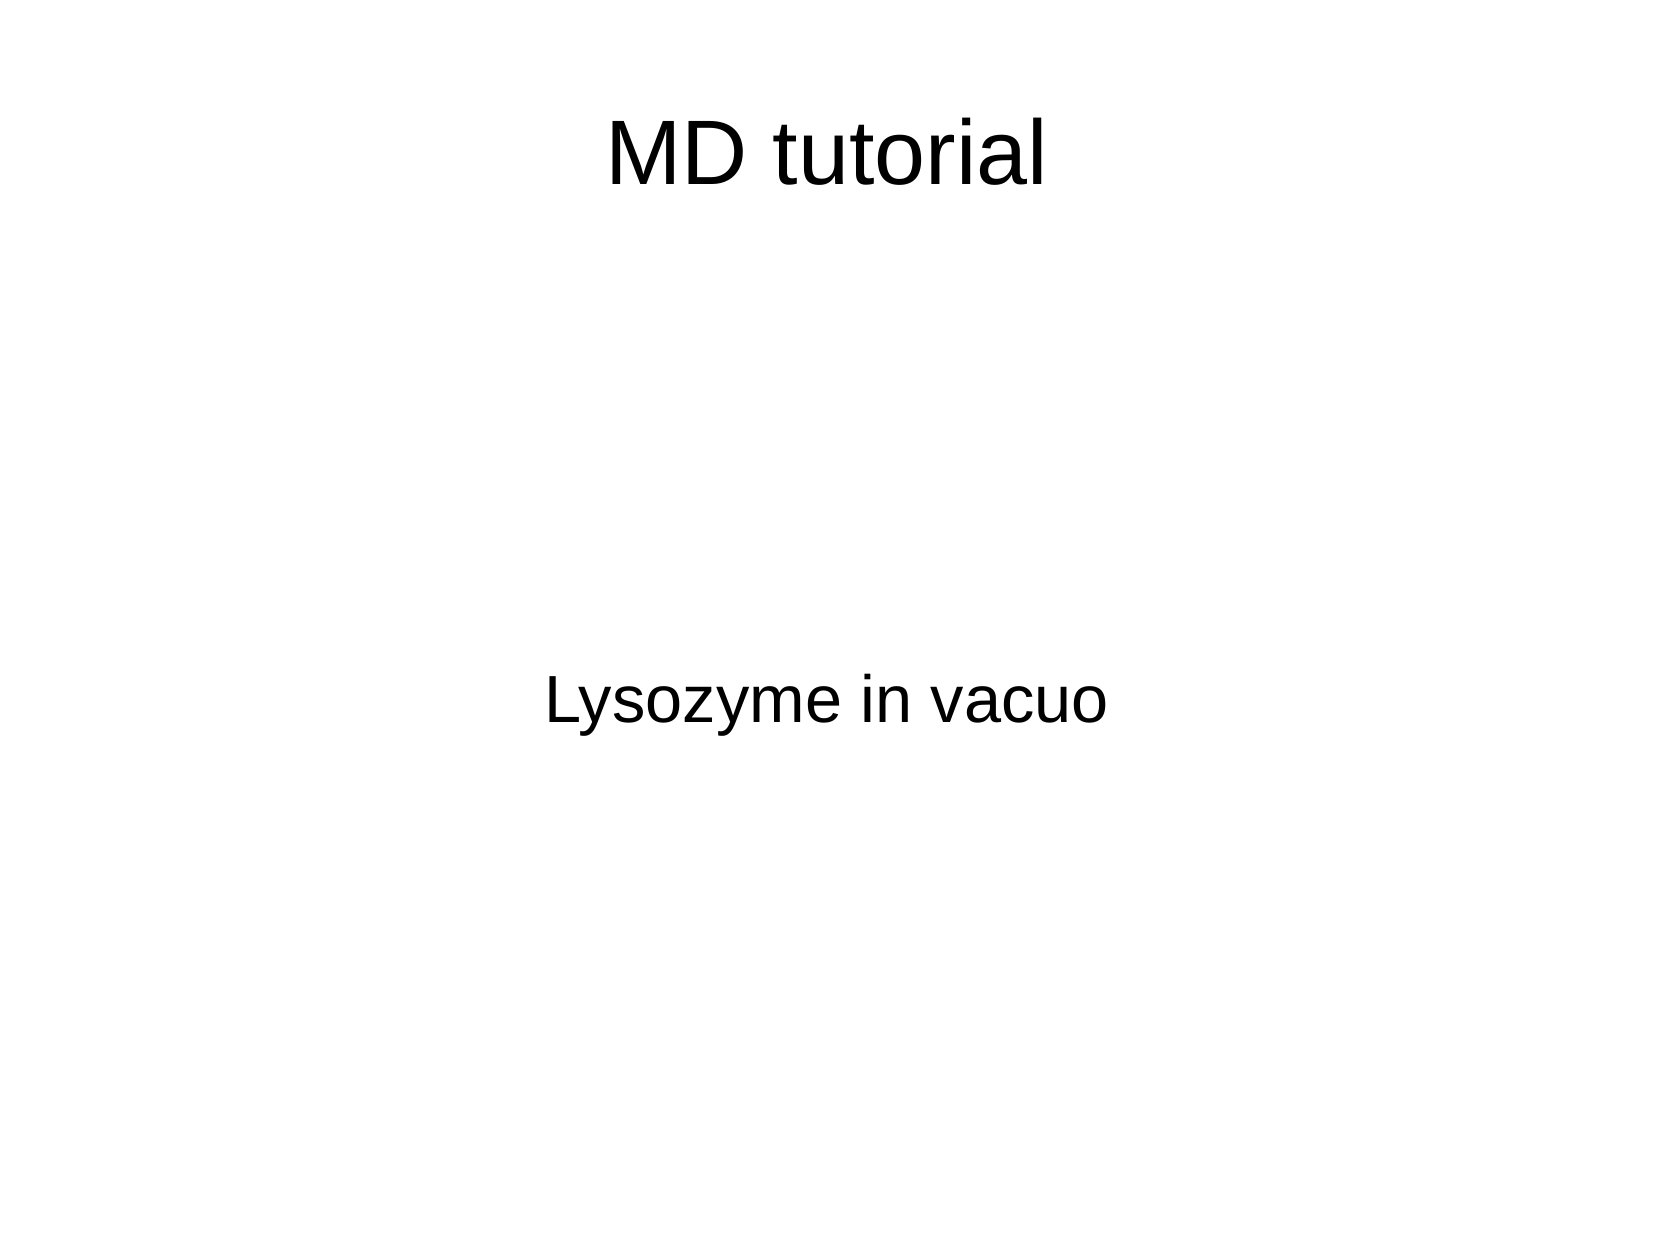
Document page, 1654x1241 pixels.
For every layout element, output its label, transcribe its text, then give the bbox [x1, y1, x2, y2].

subtitle Lysozyme in vacuo [82, 297, 1571, 1102]
title MD tutorial [82, 56, 1571, 250]
